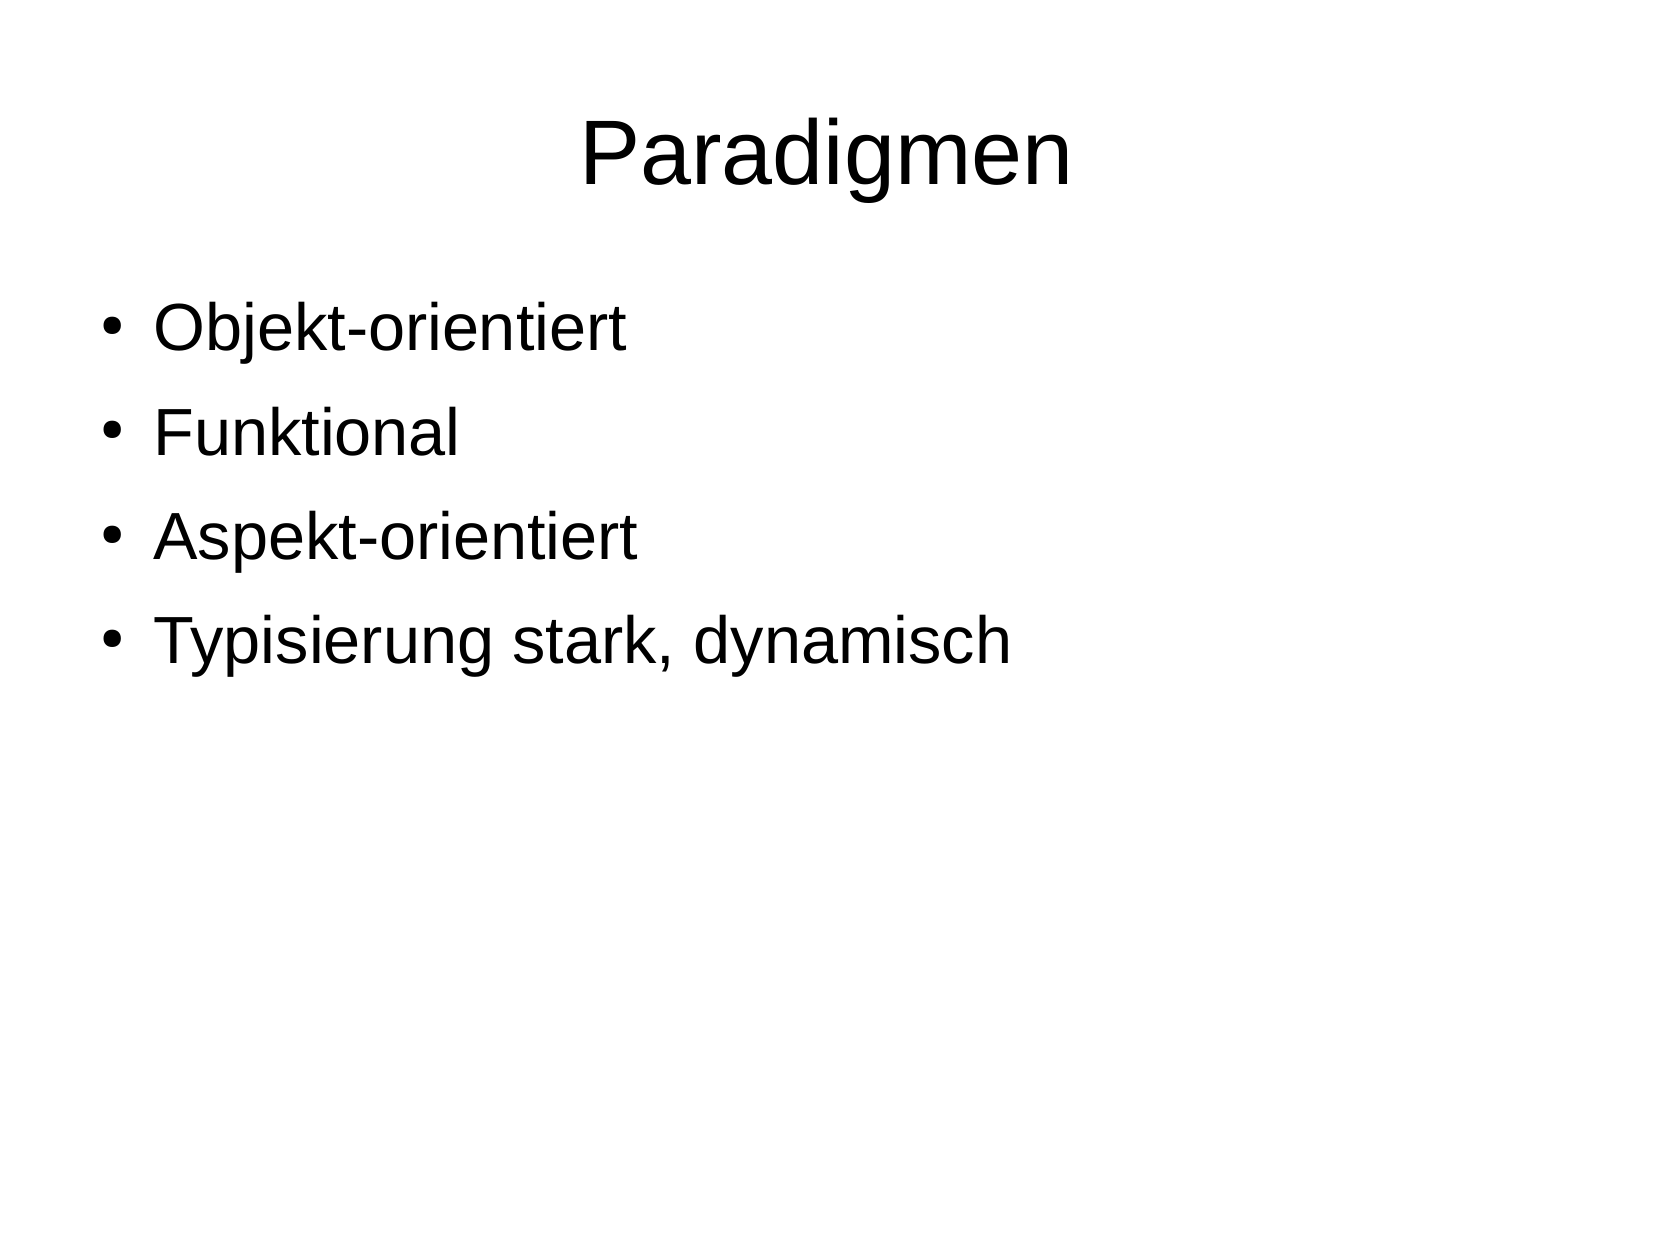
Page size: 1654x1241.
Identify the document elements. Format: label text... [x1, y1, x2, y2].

list Objekt-orientiert Funktional Aspekt-orientiert Typisierung stark, dynamisch [82, 290, 1571, 1010]
title Paradigmen [82, 49, 1571, 257]
